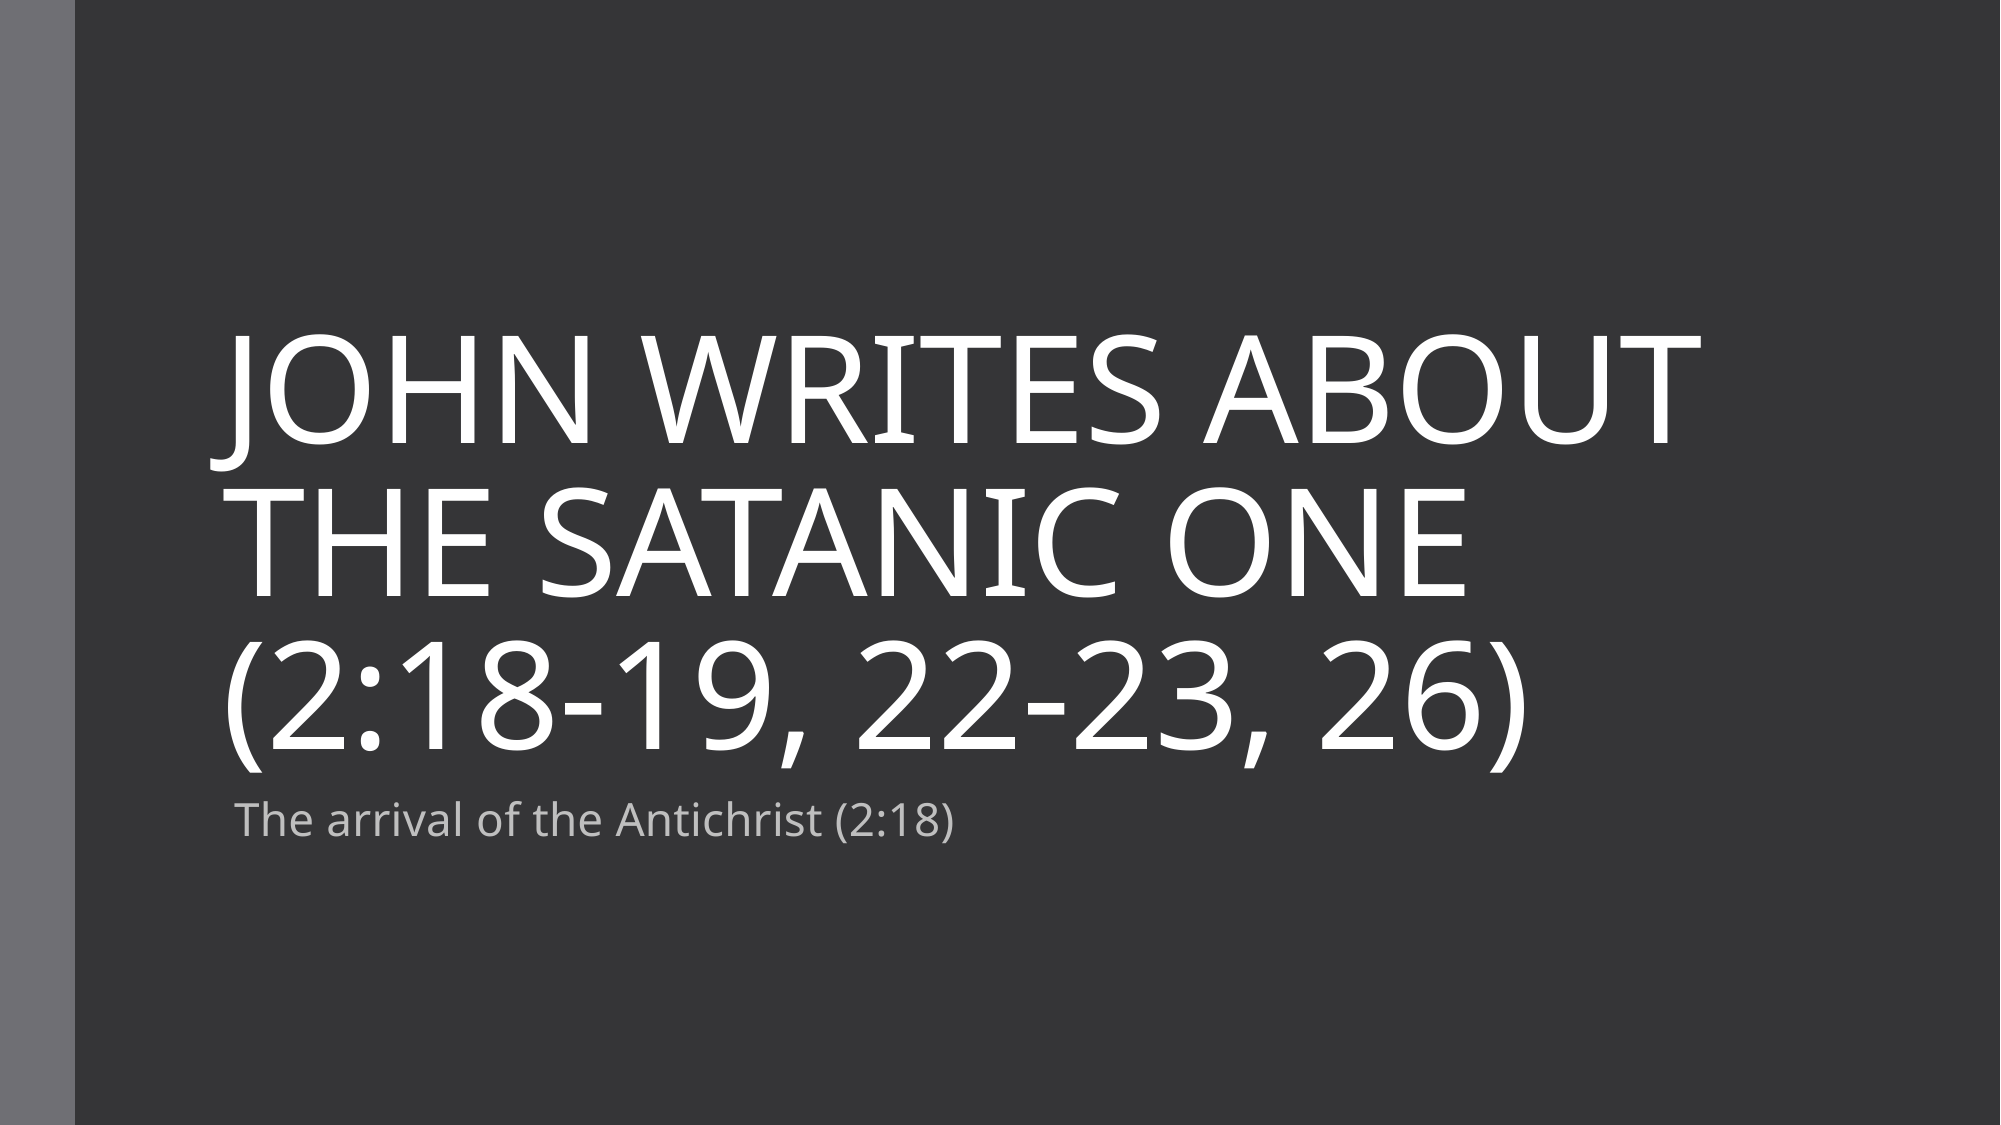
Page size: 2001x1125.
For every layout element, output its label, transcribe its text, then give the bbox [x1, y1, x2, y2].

title JOHN WRITES ABOUT THE SATANIC ONE (2:18-19, 22-23, 26) [206, 124, 1752, 787]
subtitle The arrival of the Antichrist (2:18) [206, 787, 1752, 1066]
